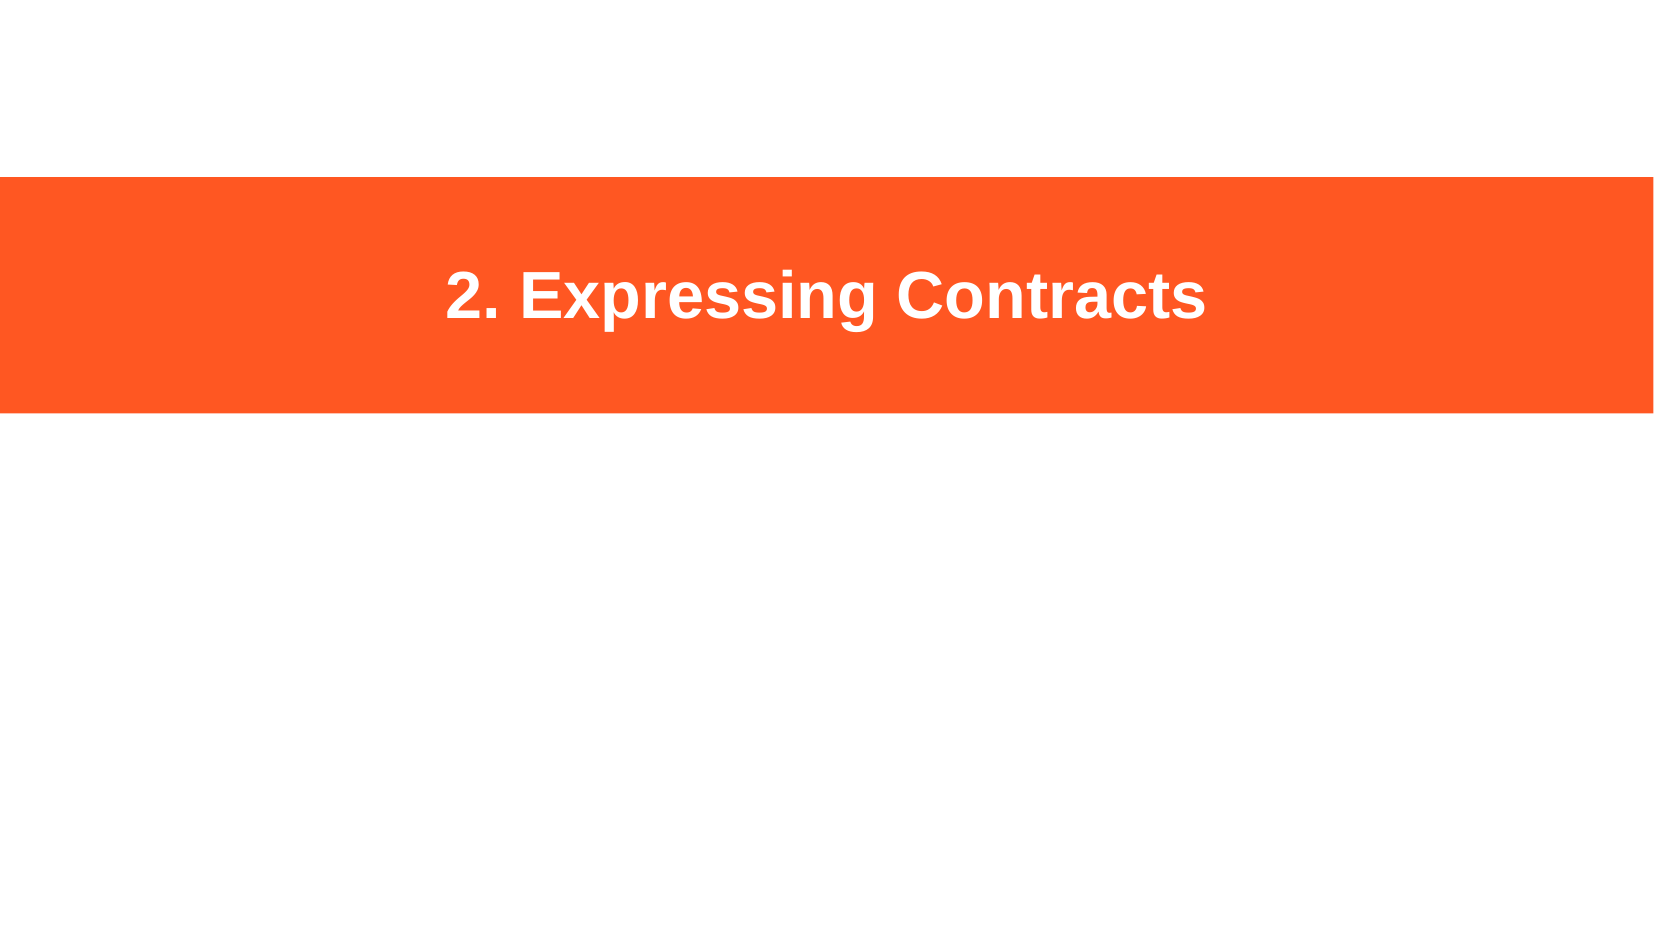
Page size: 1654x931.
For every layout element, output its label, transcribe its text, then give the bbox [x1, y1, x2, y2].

title 2. Expressing Contracts [0, 177, 1654, 414]
